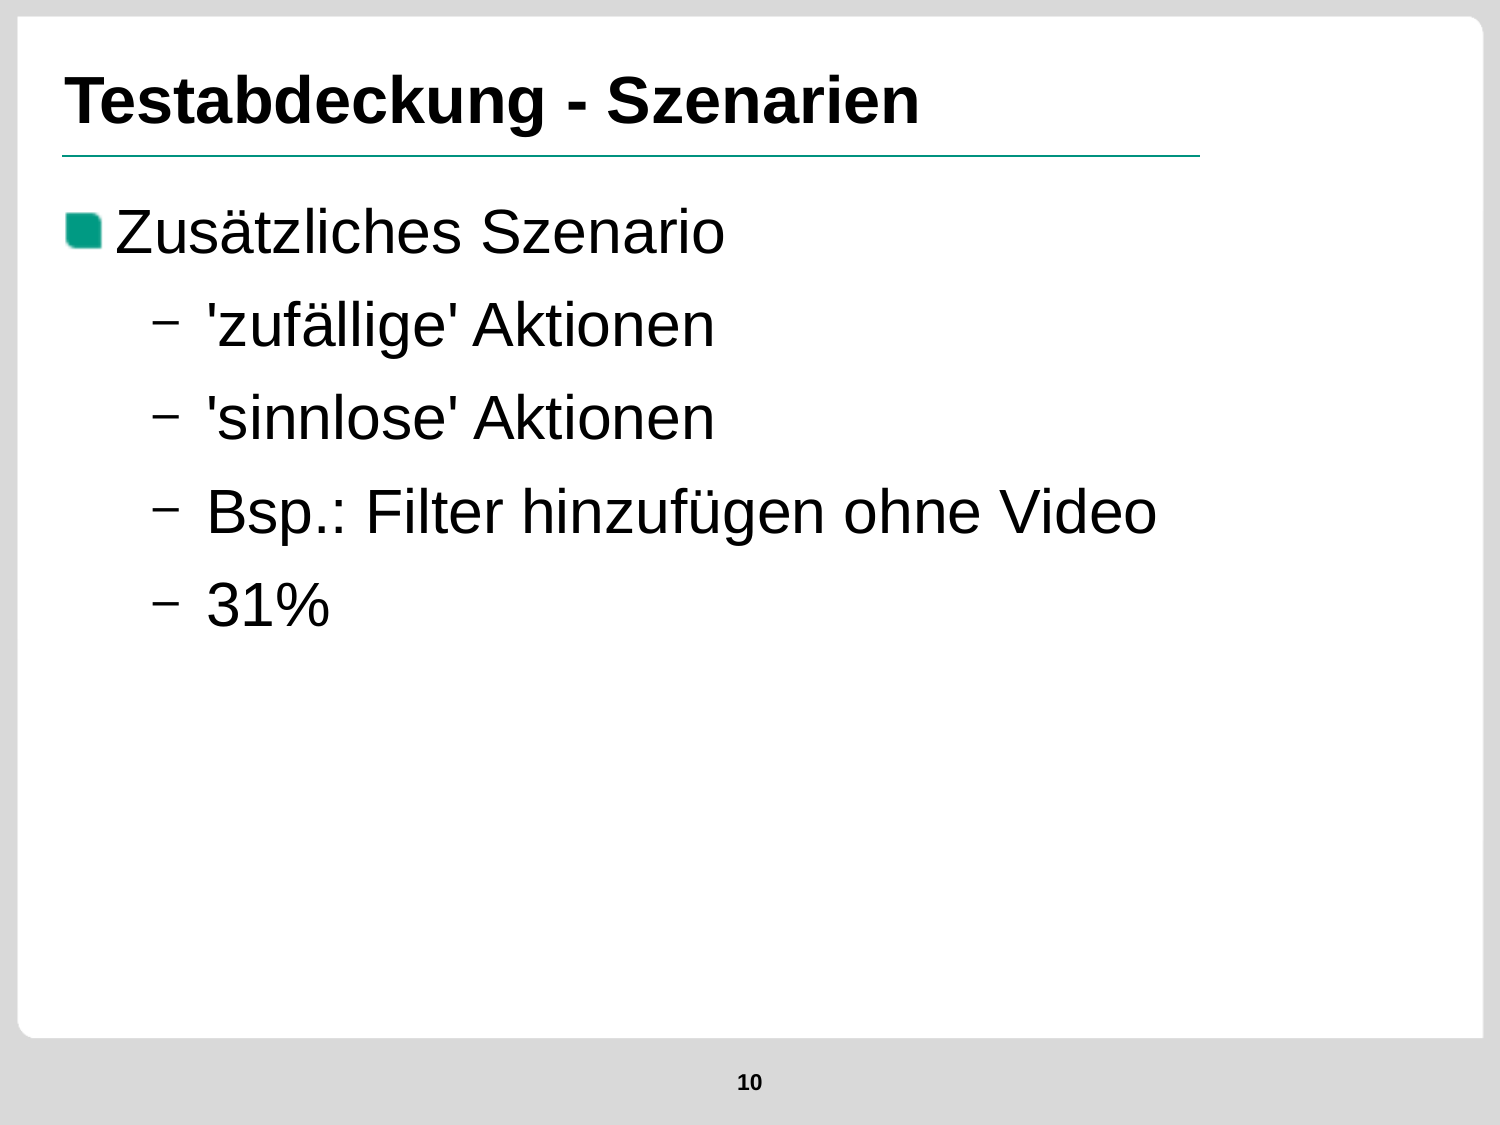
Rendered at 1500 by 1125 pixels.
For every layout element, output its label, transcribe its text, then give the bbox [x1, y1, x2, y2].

list Zusätzliches Szenario 'zufällige' Aktionen 'sinnlose' Aktionen Bsp.: Filter hinzufügen ohne Video 31% [64, 196, 1436, 1000]
picture [0, 0, 1500, 1125]
title Testabdeckung - Szenarien [64, 54, 1114, 147]
